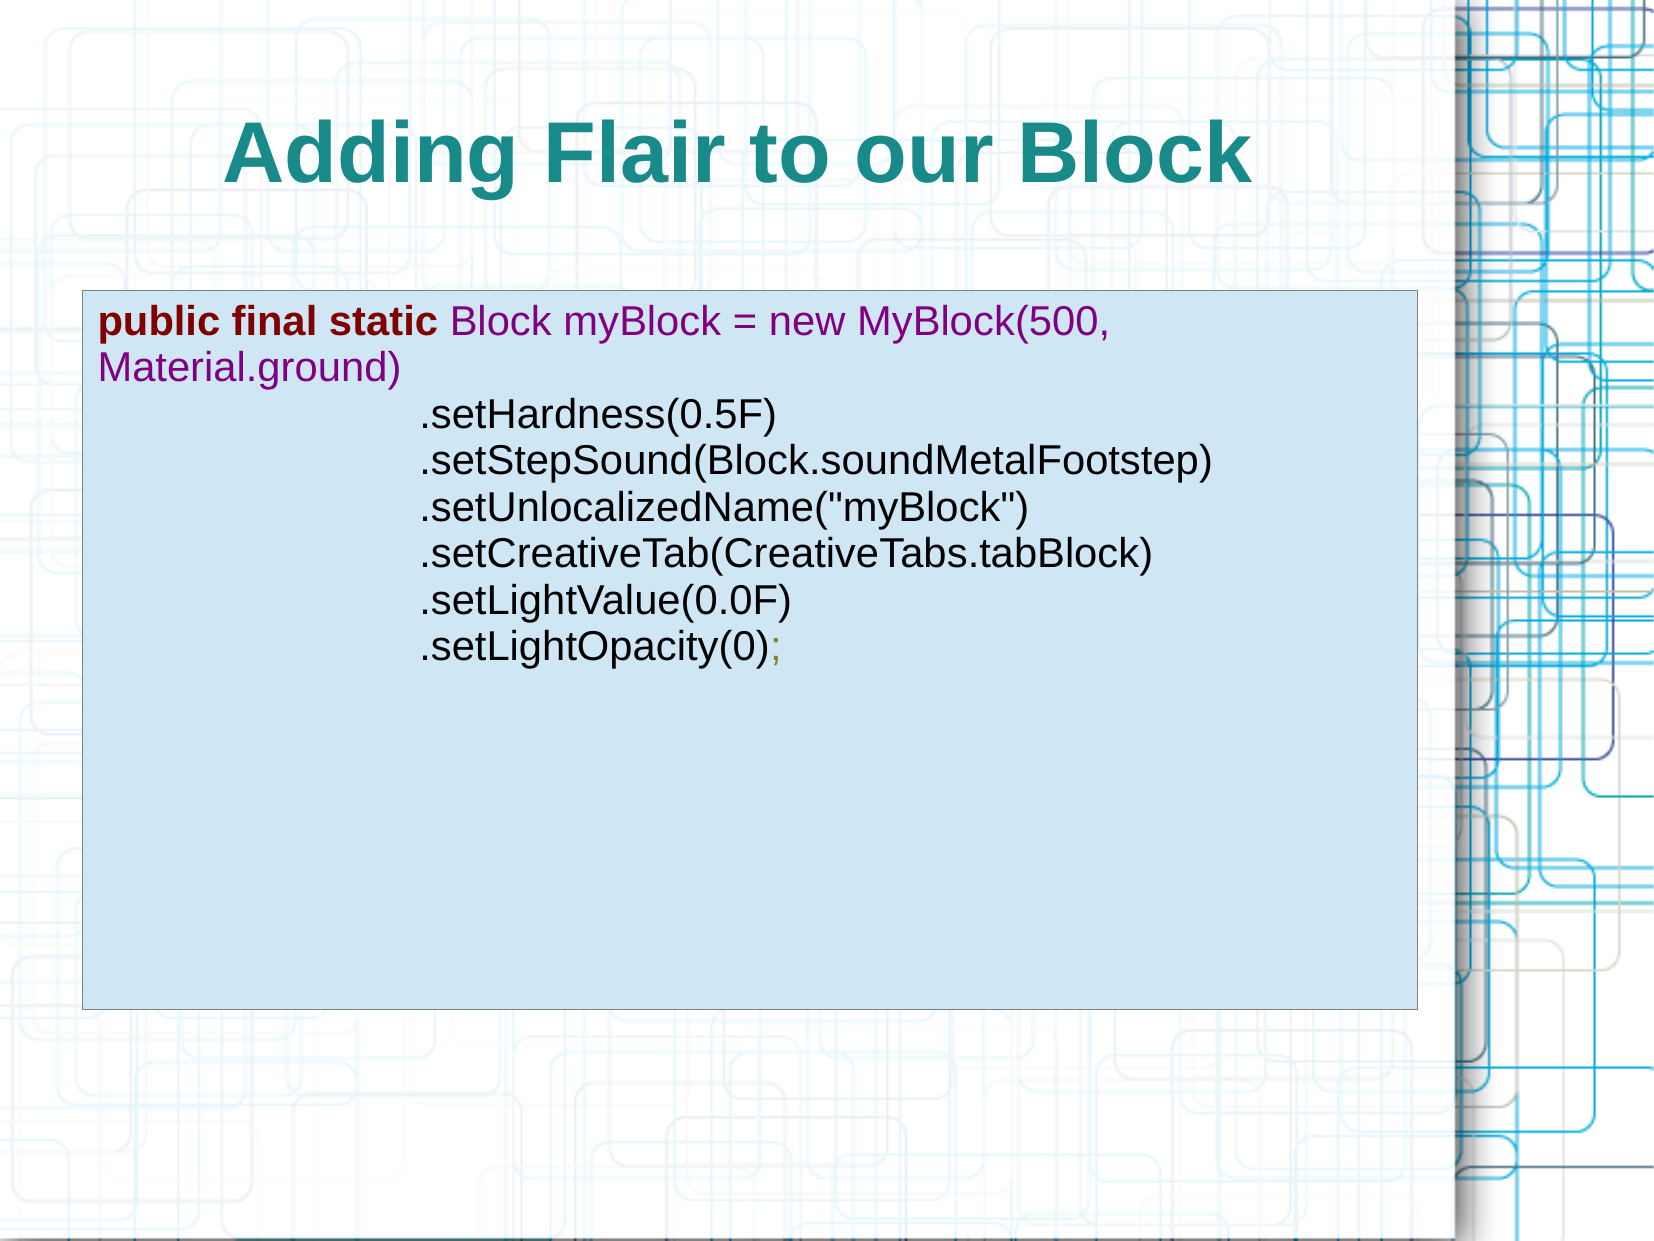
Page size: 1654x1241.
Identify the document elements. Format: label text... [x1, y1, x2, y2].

title Adding Flair to our Block [59, 49, 1418, 257]
picture [0, 0, 1654, 1241]
list public final static Block myBlock = new MyBlock(500, Material.ground) .setHardness(0.5F) .setStepSound(Block.soundMetalFootstep) .setUnlocalizedName("myBlock") .setCreativeTab(CreativeTabs.tabBlock) .setLightValue(0.0F) .setLightOpacity(0); [82, 290, 1418, 1010]
